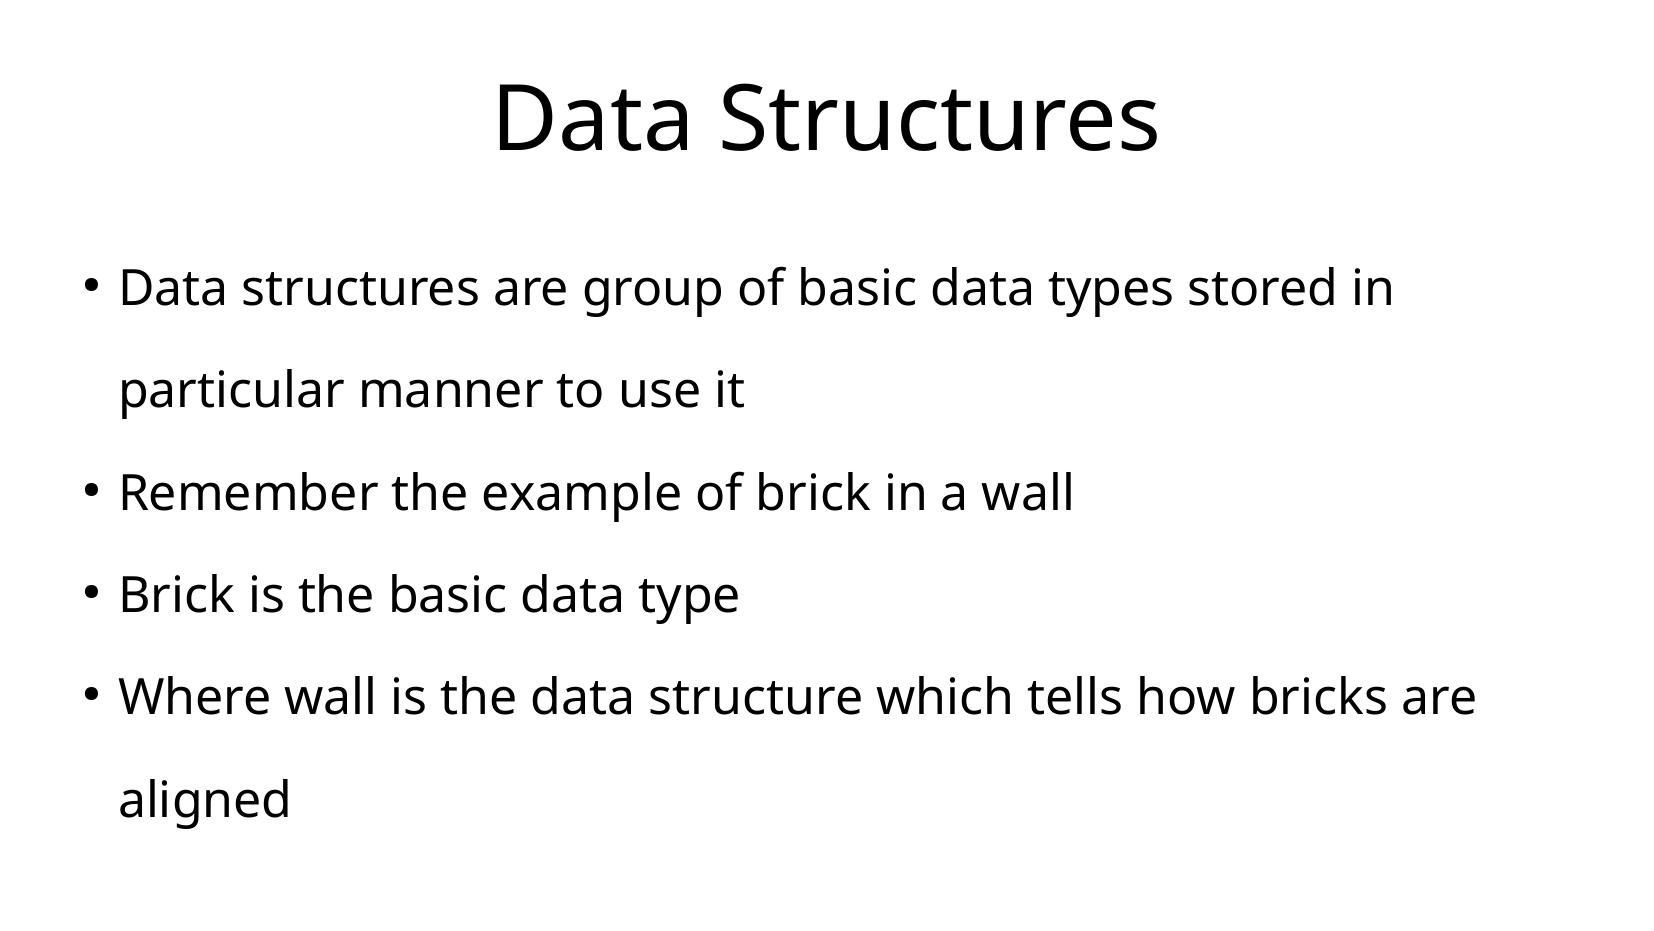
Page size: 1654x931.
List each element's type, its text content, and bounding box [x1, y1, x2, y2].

subtitle Data structures are group of basic data types stored in particular manner to use it Remember the example of brick in a wall Brick is the basic data type Where wall is the data structure which tells how bricks are aligned [82, 217, 1571, 794]
title Data Structures [82, 37, 1571, 193]
